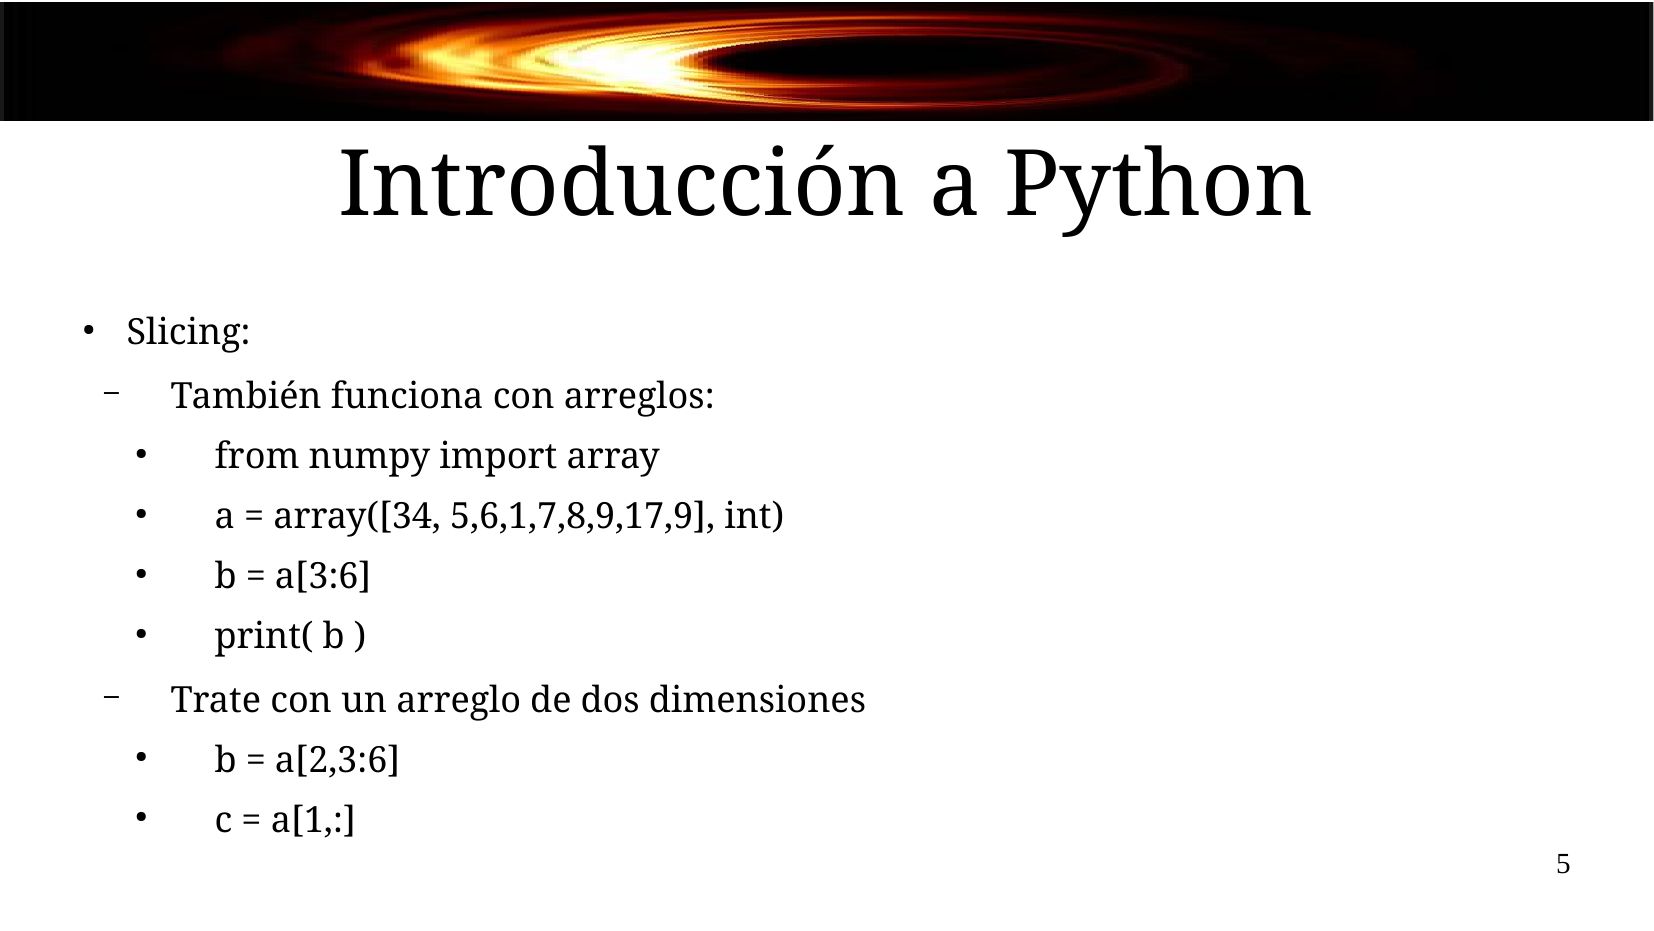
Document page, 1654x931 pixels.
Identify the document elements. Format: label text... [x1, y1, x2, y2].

title Introducción a Python [82, 121, 1571, 258]
picture [0, 2, 1654, 121]
list Slicing: También funciona con arreglos: from numpy import array a = array([34, 5,6,1,7,8,9,17,9], int) b = a[3:6] print( b ) Trate con un arreglo de dos dimensiones b = a[2,3:6] c = a[1,:] [82, 306, 1571, 846]
